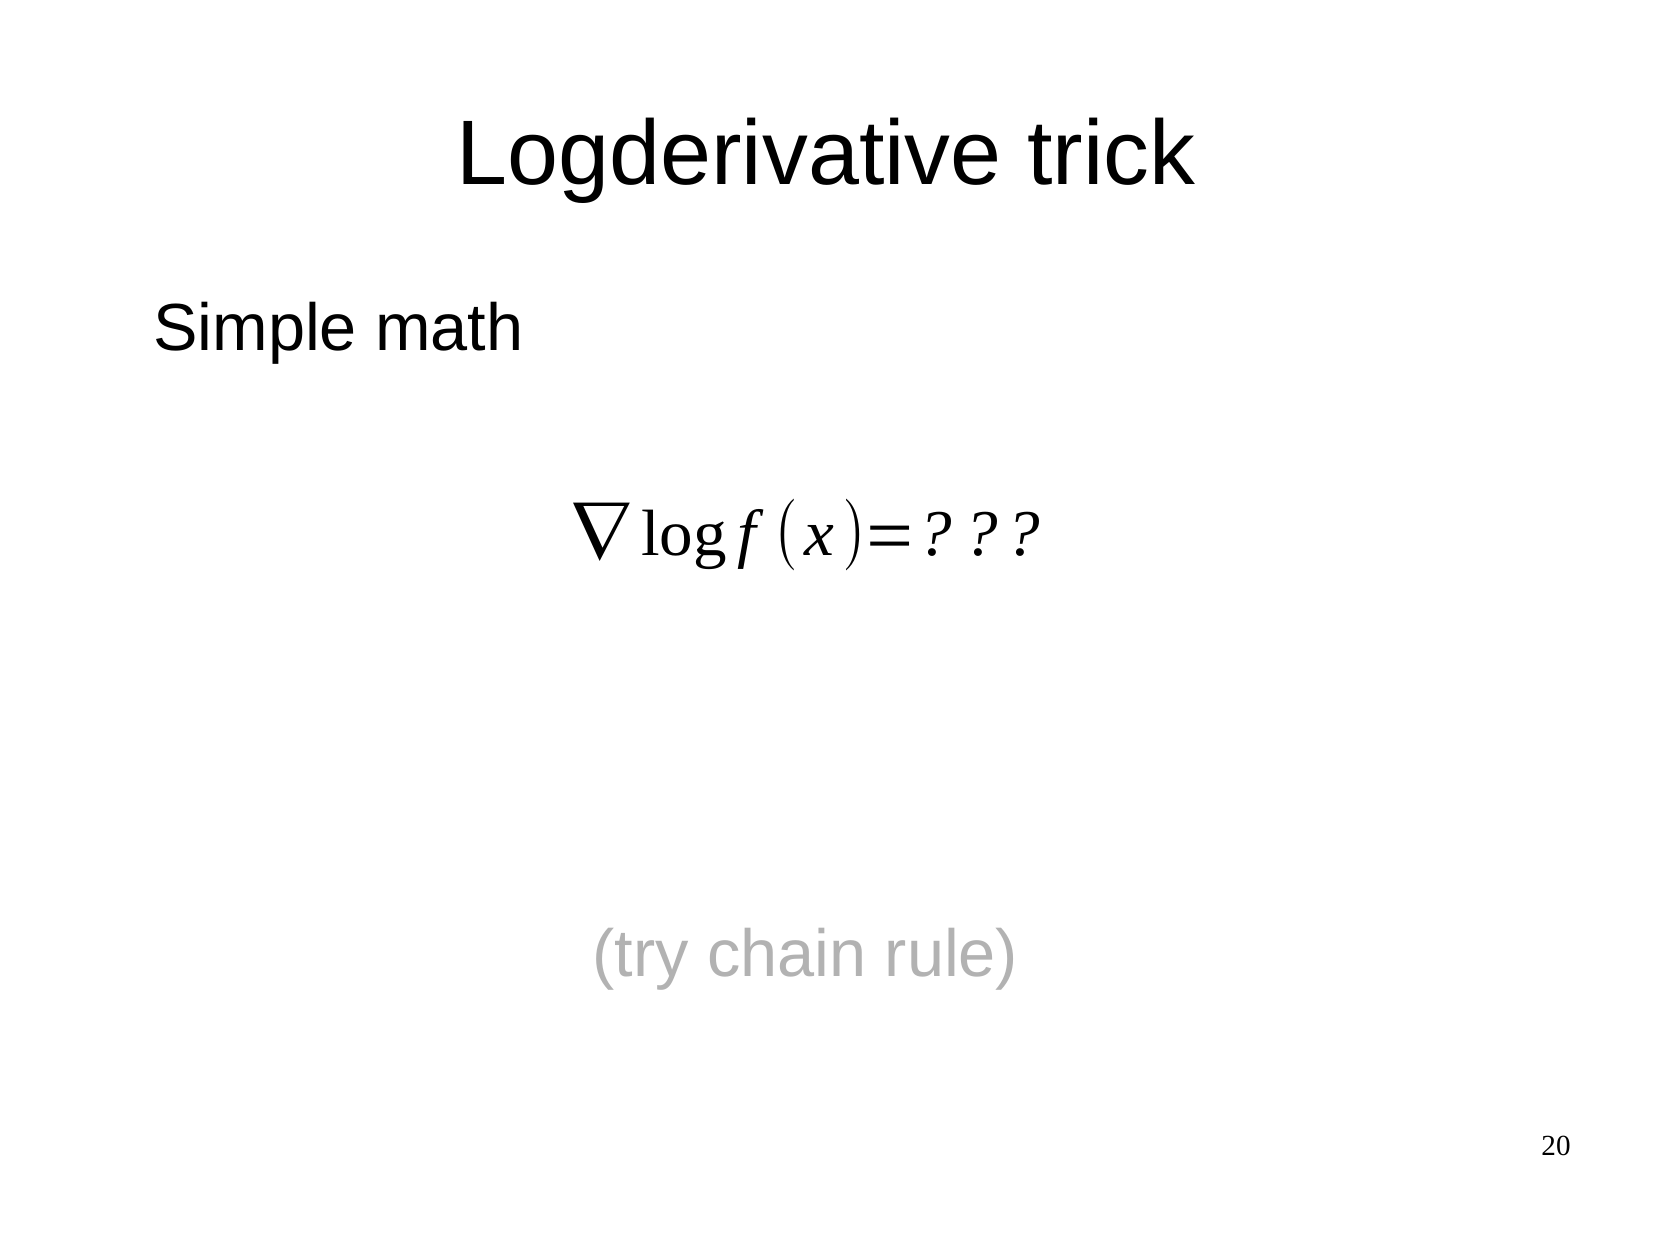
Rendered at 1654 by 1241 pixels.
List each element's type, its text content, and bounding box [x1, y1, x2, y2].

list Simple math (try chain rule) [82, 290, 1654, 1241]
title Logderivative trick [82, 49, 1571, 257]
chart [553, 494, 1059, 573]
